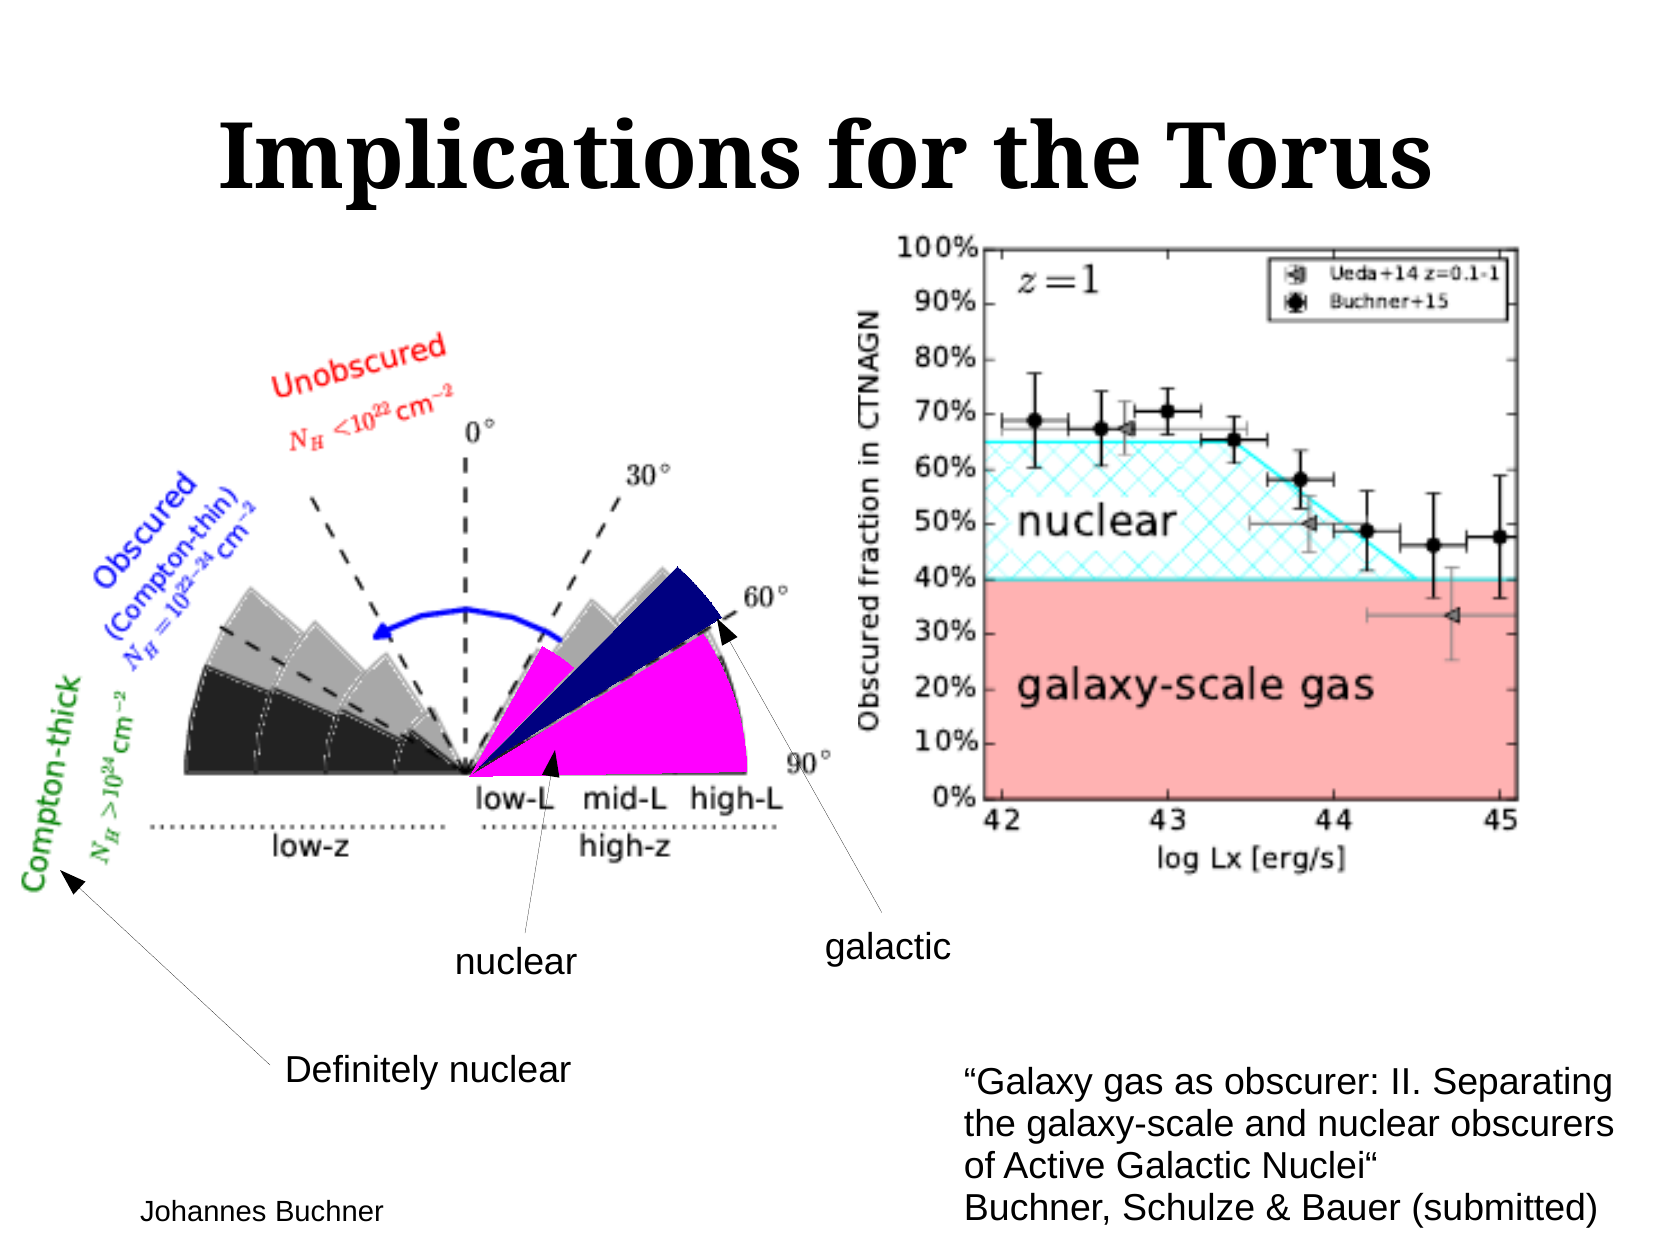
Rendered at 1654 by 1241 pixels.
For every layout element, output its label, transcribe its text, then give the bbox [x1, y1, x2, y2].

text_box [469, 566, 747, 777]
picture [2, 209, 1609, 1152]
text_box “Galaxy gas as obscurer: II. Separating the galaxy-scale and nuclear obscurers of Active Galactic Nuclei“ Buchner, Schulze & Bauer (submitted) [949, 1053, 1654, 1236]
text_box galactic [810, 918, 1351, 976]
title Implications for the Torus [82, 49, 1571, 257]
text_box nuclear [439, 933, 980, 991]
text_box Definitely nuclear [270, 1040, 811, 1098]
